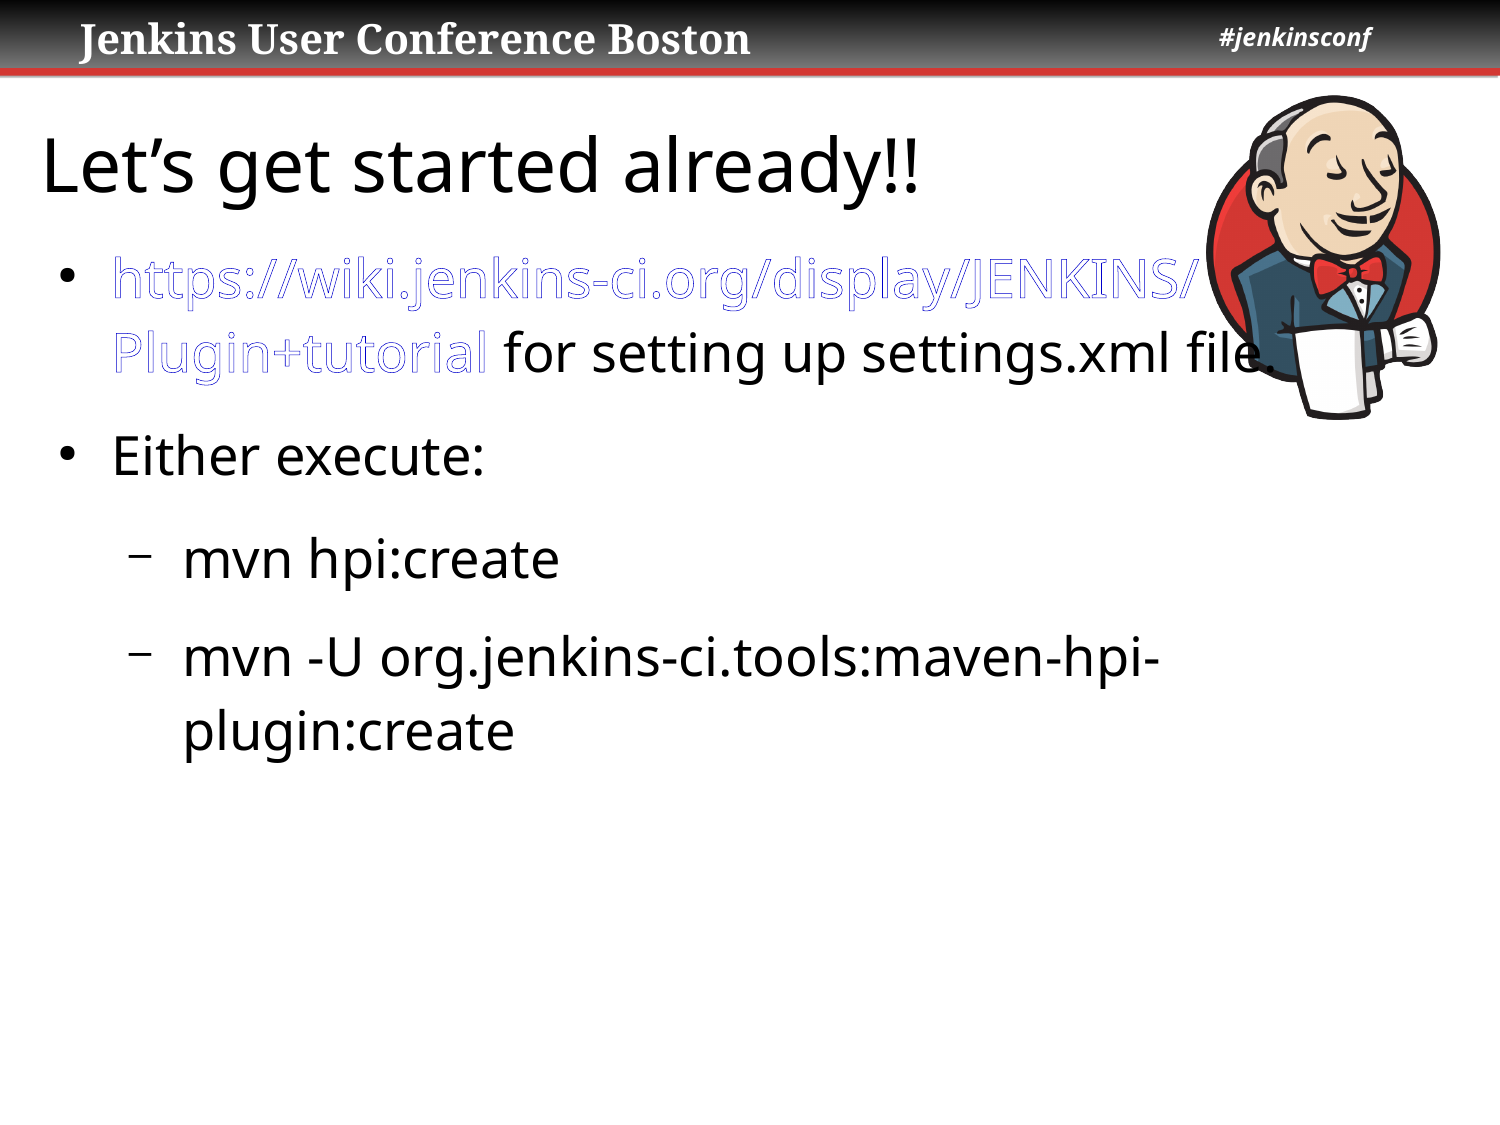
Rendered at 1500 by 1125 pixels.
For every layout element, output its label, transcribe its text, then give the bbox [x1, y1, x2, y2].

picture [1391, 95, 1441, 420]
title Let’s get started already!! [40, 95, 1425, 283]
list https://wiki.jenkins-ci.org/display/JENKINS/Plugin+tutorial for setting up settings.xml file. Either execute: mvn hpi:create mvn -U org.jenkins-ci.tools:maven-hpi-plugin:create [40, 239, 1391, 1043]
